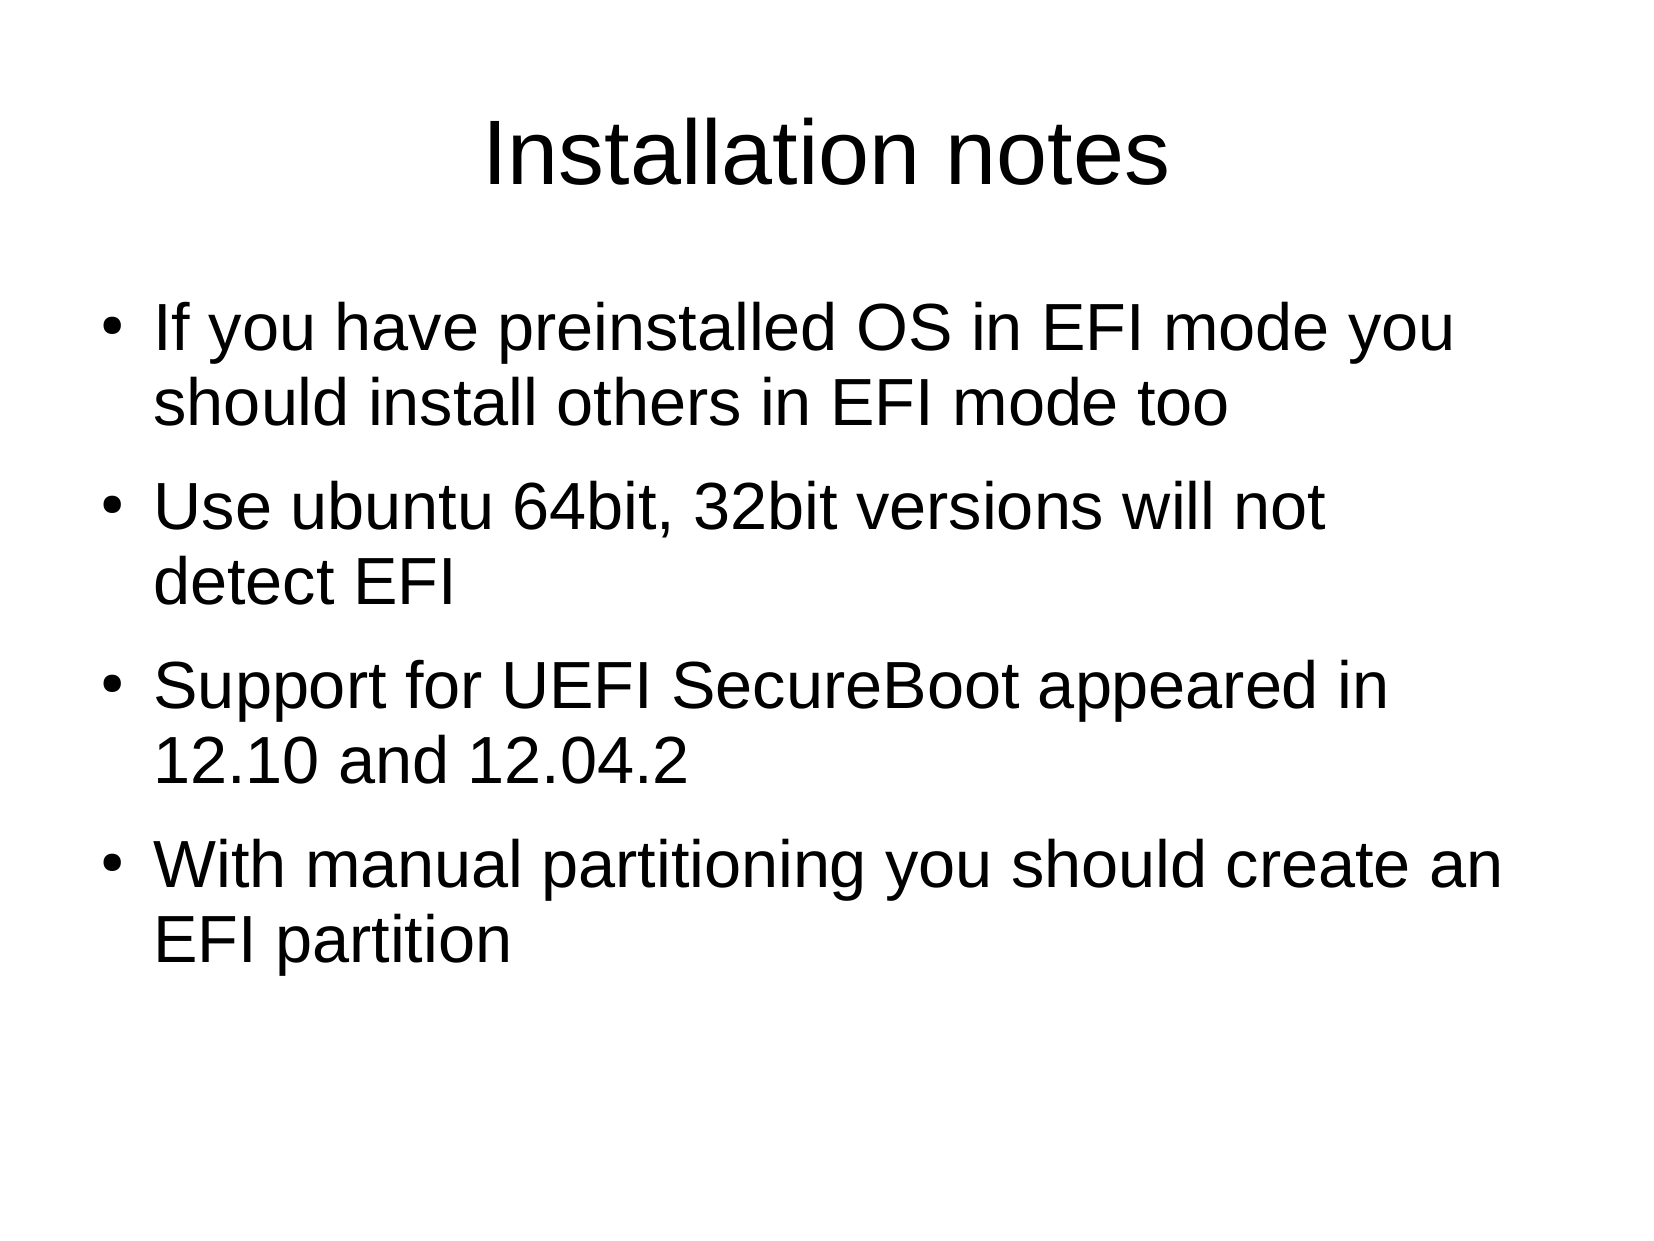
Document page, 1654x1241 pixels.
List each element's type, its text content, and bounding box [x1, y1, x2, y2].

title Installation notes [82, 49, 1571, 257]
list If you have preinstalled OS in EFI mode you should install others in EFI mode too Use ubuntu 64bit, 32bit versions will not detect EFI Support for UEFI SecureBoot appeared in 12.10 and 12.04.2 With manual partitioning you should create an EFI partition [82, 290, 1538, 1010]
